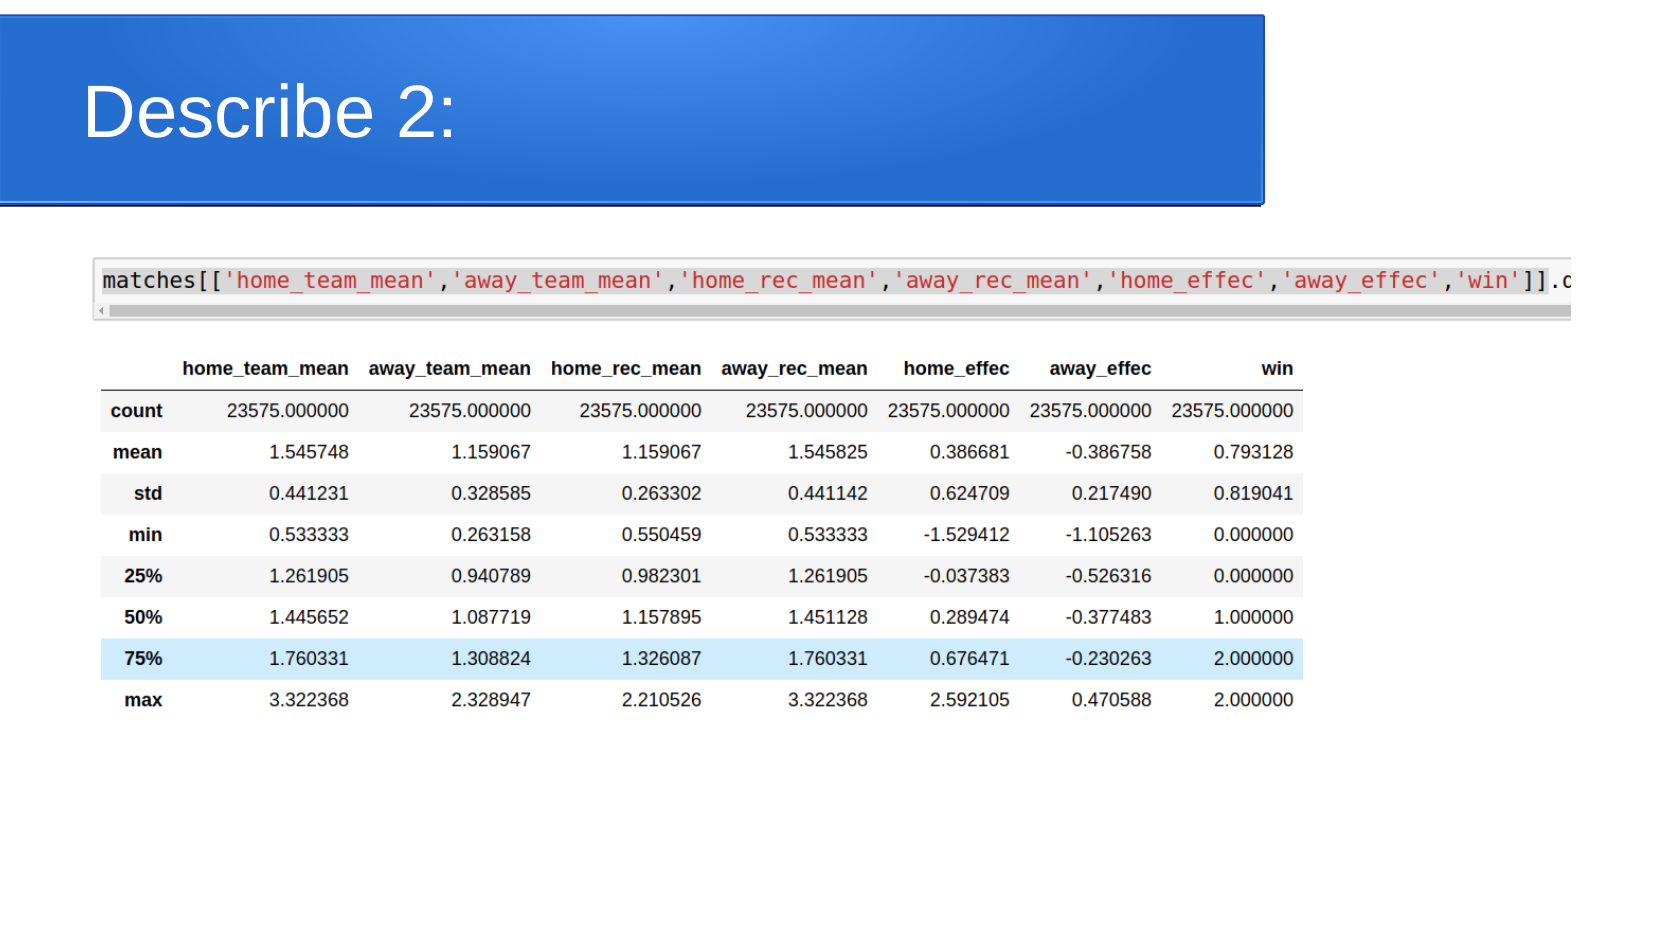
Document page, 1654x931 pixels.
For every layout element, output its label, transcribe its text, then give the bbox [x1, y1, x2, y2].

picture [82, 252, 1571, 736]
title Describe 2: [82, 35, 1235, 189]
